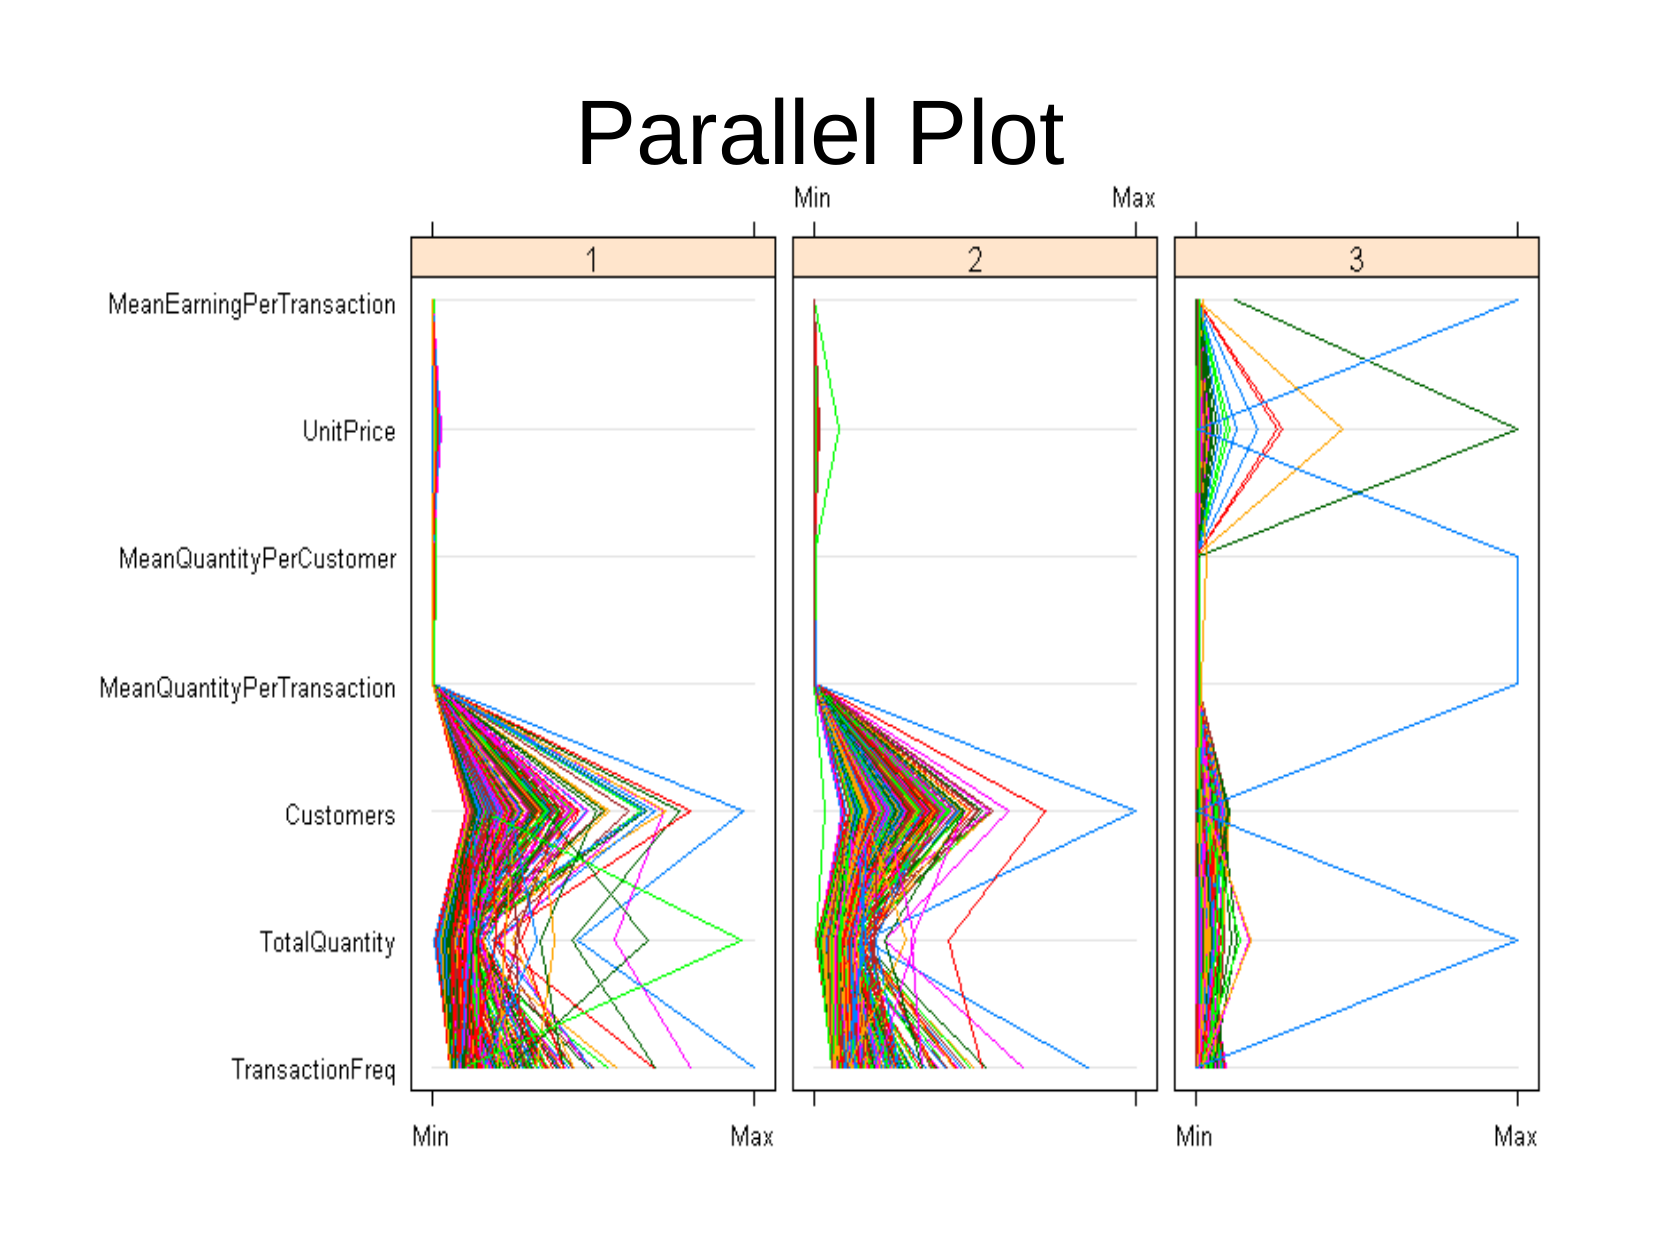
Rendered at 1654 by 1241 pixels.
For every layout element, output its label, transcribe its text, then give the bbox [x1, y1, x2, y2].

picture [59, 118, 1595, 1211]
title Parallel Plot [76, 29, 1565, 237]
